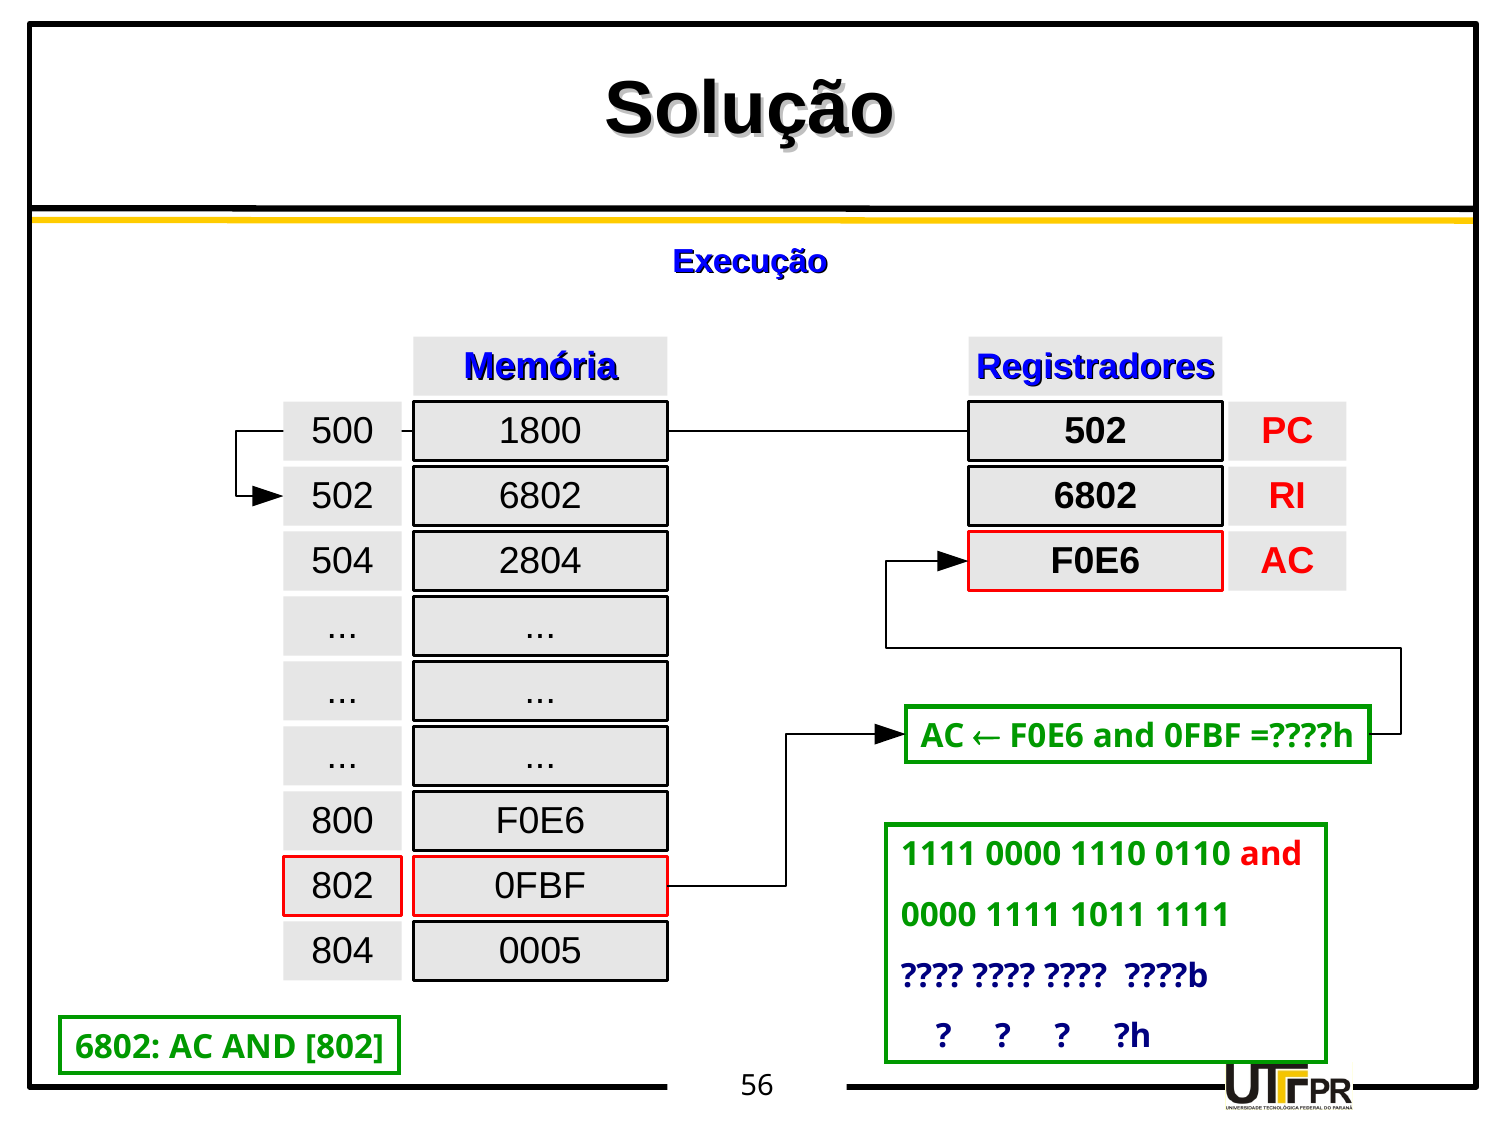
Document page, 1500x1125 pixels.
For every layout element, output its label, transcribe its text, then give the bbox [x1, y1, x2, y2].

text_box ... [283, 661, 402, 721]
text_box F0E6 [968, 531, 1223, 591]
text_box 800 [283, 791, 402, 851]
text_box ... [283, 596, 402, 656]
picture [1225, 1062, 1353, 1110]
text_box 502 [968, 401, 1223, 461]
text_box 2804 [413, 531, 668, 591]
text_box ... [283, 726, 402, 786]
text_box Execução [657, 231, 843, 287]
text_box Registradores [968, 336, 1223, 396]
text_box 502 [283, 466, 402, 526]
text_box 802 [283, 856, 402, 916]
title Solução [41, 65, 1459, 159]
text_box 6802 [968, 466, 1223, 526]
text_box 1800 [413, 401, 668, 461]
text_box AC [1228, 531, 1347, 591]
text_box F0E6 [413, 791, 668, 851]
text_box 0FBF [413, 856, 668, 916]
text_box 500 [283, 401, 402, 461]
text_box 504 [283, 531, 402, 591]
text_box 6802 [413, 466, 668, 526]
text_box 804 [283, 921, 402, 981]
text_box ... [413, 596, 668, 656]
text_box ... [413, 726, 668, 786]
text_box ... [413, 661, 668, 721]
text_box 1111 0000 1110 0110 and 0000 1111 1011 1111 ???? ???? ???? ????b ? ? ? ?h [886, 824, 1327, 1063]
text_box RI [1228, 466, 1347, 526]
text_box PC [1228, 401, 1347, 461]
text_box 0005 [413, 921, 668, 981]
text_box Memória [413, 336, 668, 396]
text_box 6802: AC AND [802] [60, 1017, 400, 1073]
text_box AC  F0E6 and 0FBF =????h [905, 706, 1370, 762]
